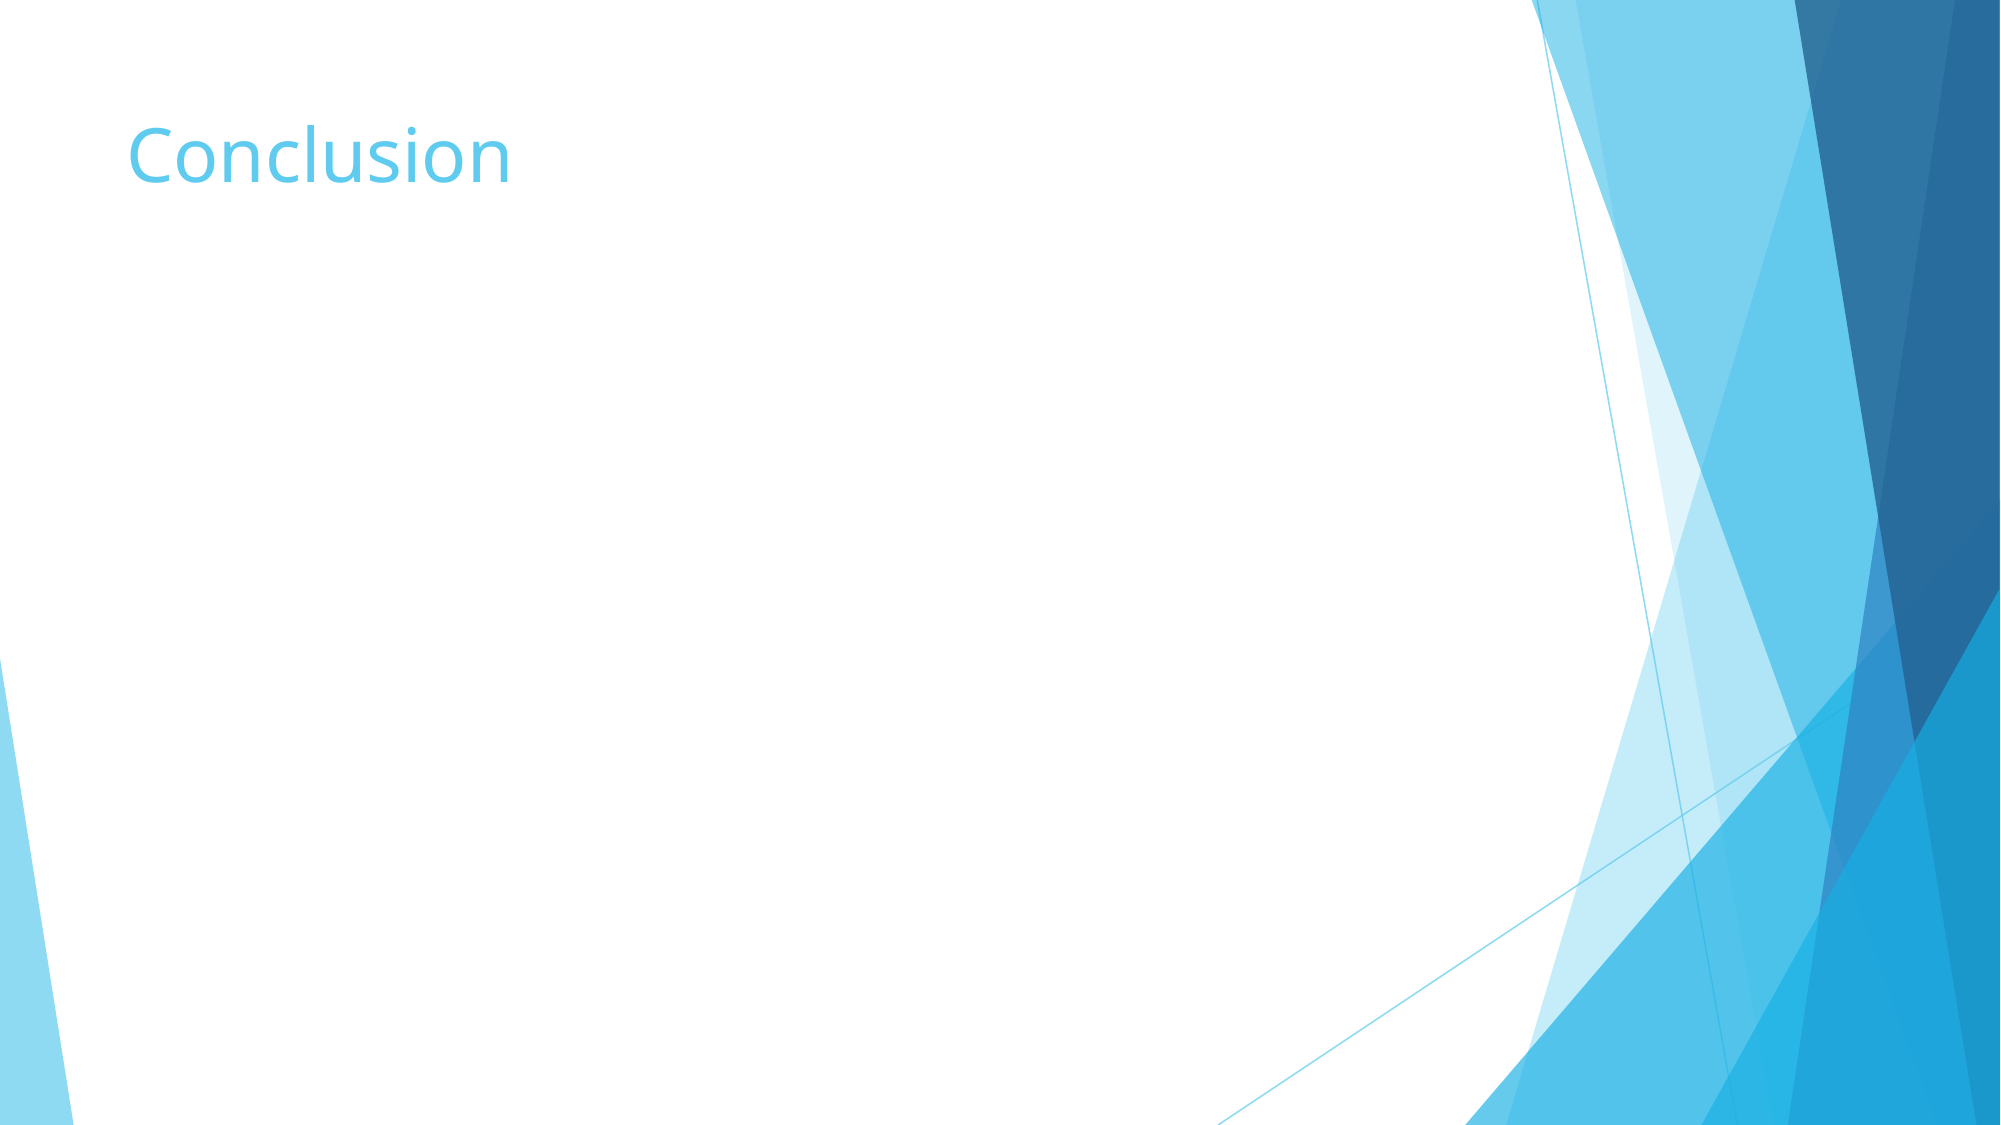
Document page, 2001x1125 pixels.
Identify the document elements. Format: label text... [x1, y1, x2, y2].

title Conclusion [111, 99, 1522, 317]
